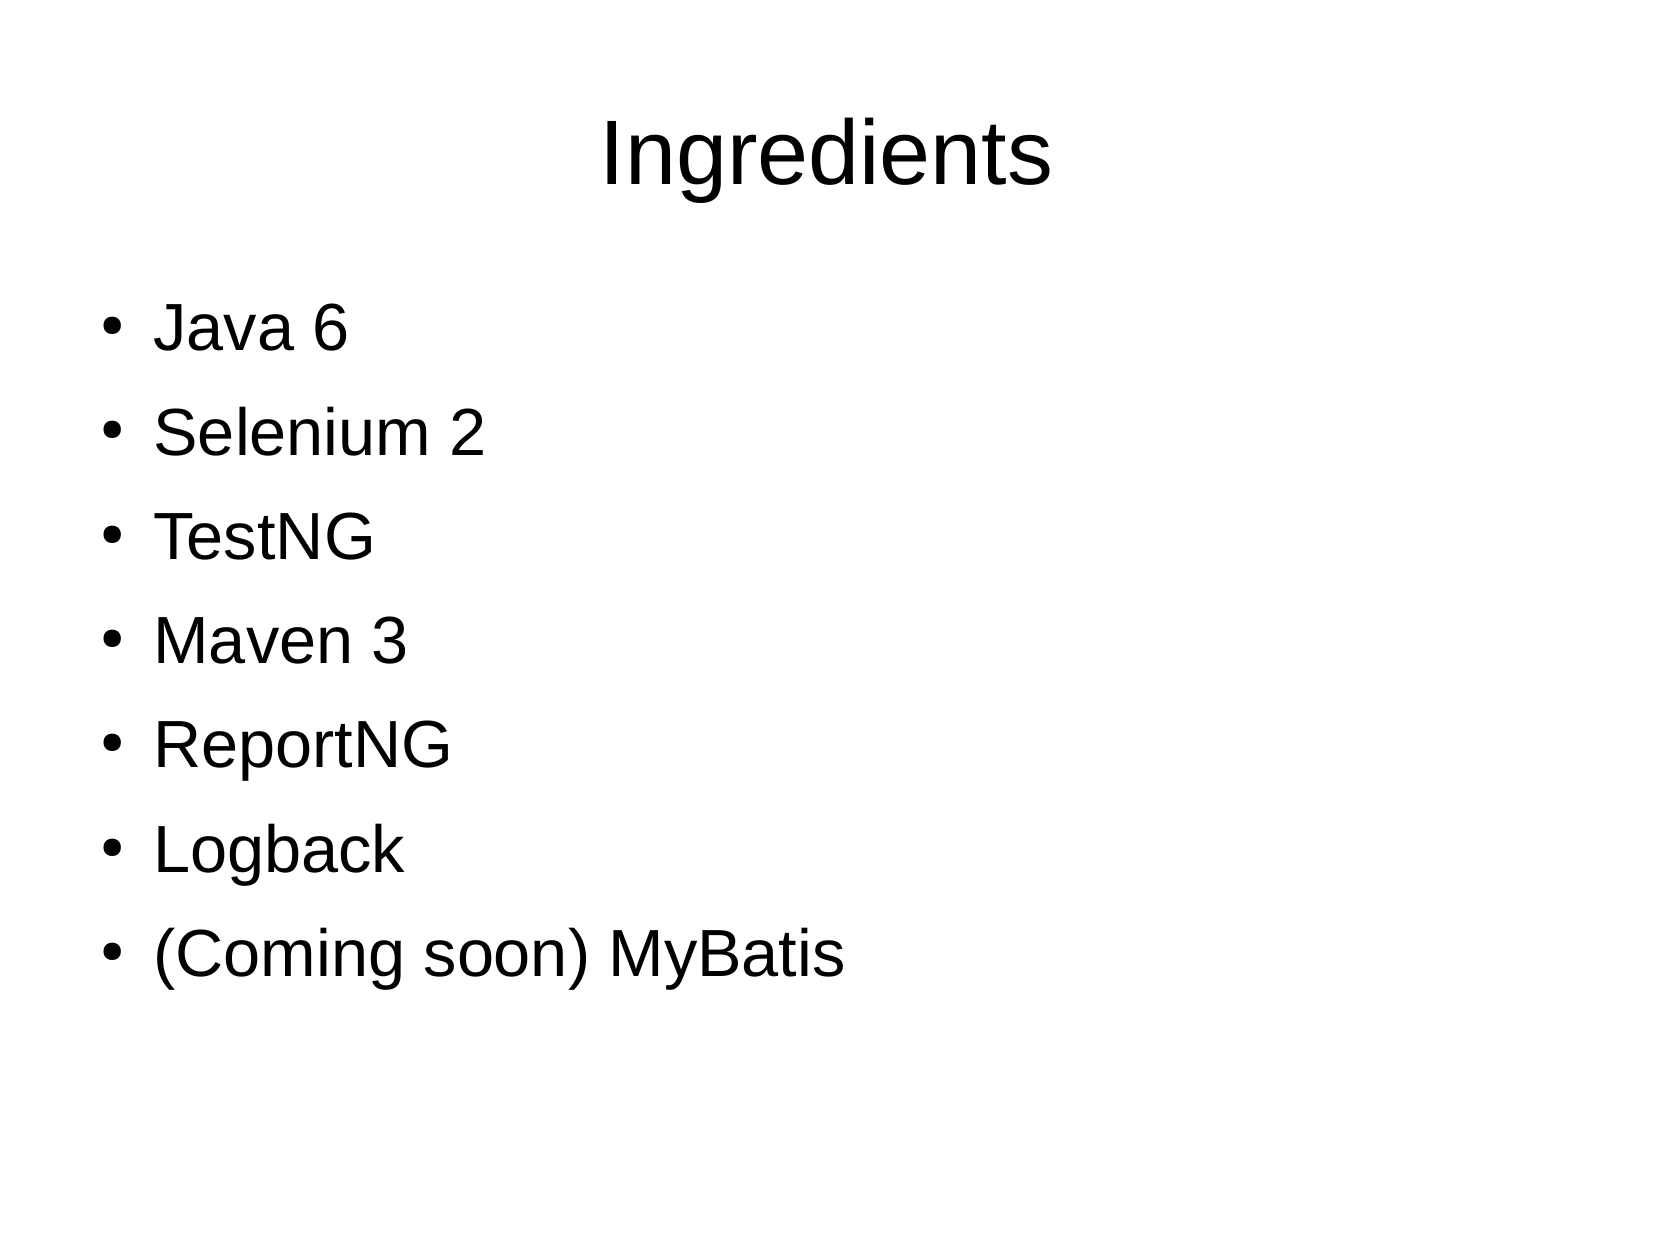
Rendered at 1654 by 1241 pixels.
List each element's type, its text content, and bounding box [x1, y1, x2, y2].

list Java 6 Selenium 2 TestNG Maven 3 ReportNG Logback (Coming soon) MyBatis [82, 290, 1538, 1010]
title Ingredients [82, 49, 1571, 257]
